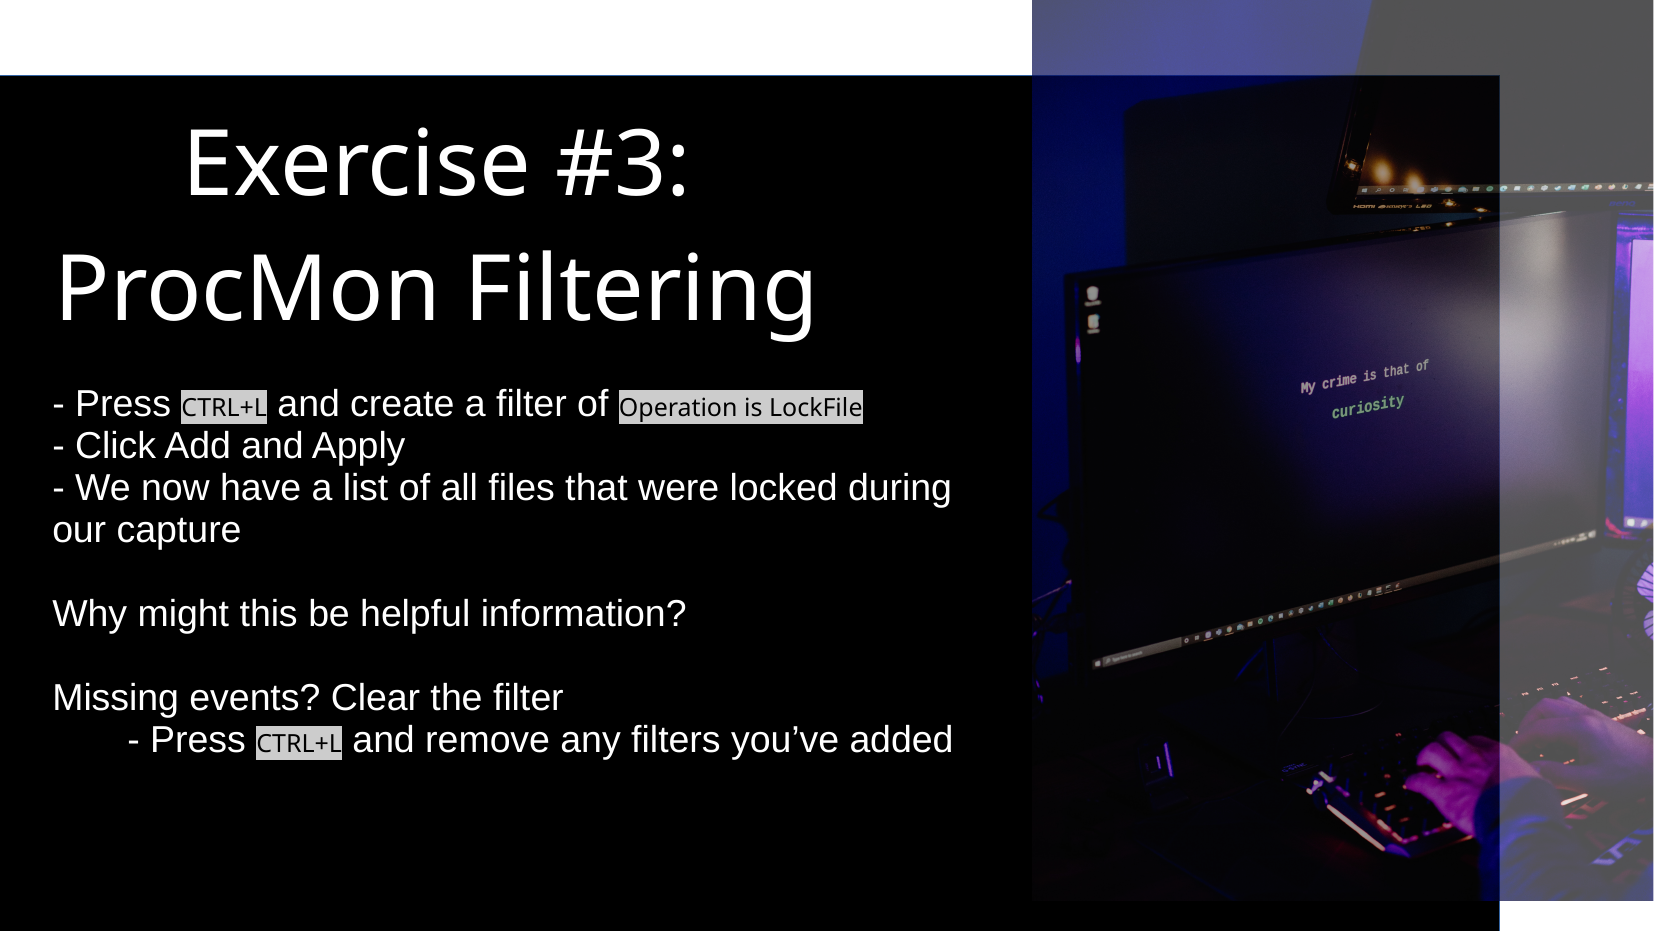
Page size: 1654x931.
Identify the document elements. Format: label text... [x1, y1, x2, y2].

text_box [0, 75, 1500, 931]
text_box - Press CTRL+L and create a filter of Operation is LockFile - Click Add and Apply - We now have a list of all files that were locked during our capture Why might this be helpful information? Missing events? Clear the filter - Press CTRL+L and remove any filters you’ve added [37, 375, 1013, 768]
title Exercise #3: ProcMon Filtering [49, 32, 826, 375]
picture [1032, 0, 1654, 901]
